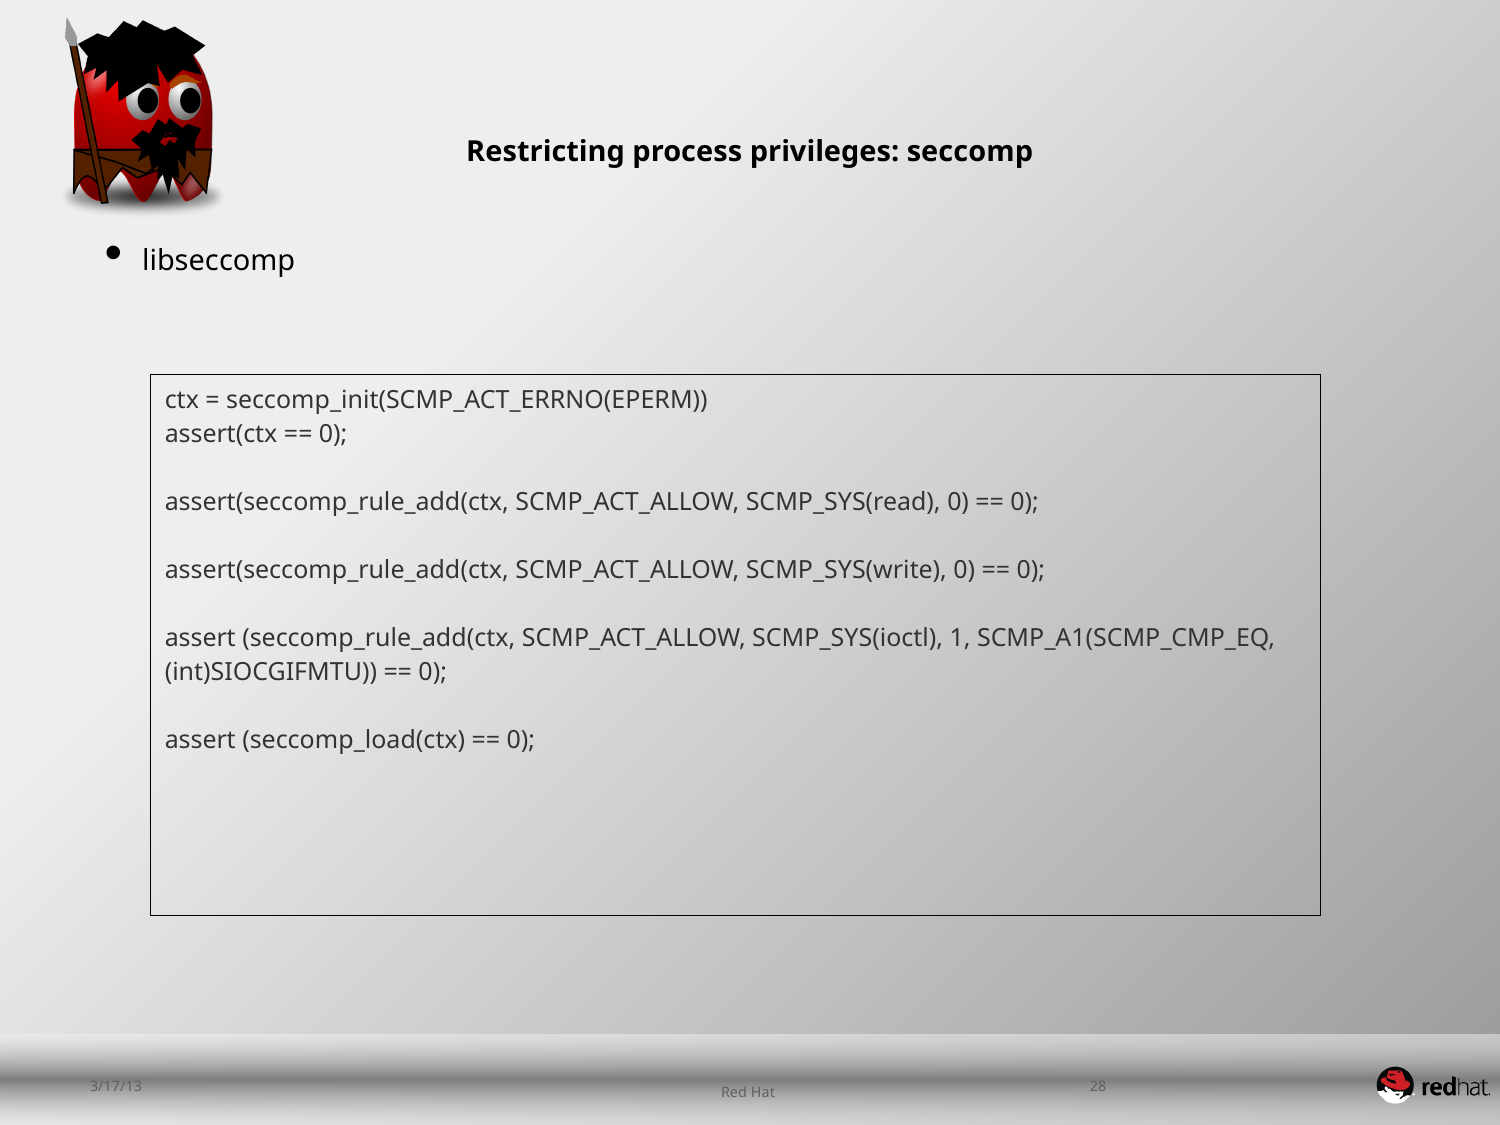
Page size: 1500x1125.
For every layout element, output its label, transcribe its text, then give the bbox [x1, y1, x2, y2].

title Restricting process privileges: seccomp [226, 22, 1426, 188]
picture [1364, 1057, 1500, 1110]
slide_number <number> [1074, 1051, 1337, 1112]
text_box ctx = seccomp_init(SCMP_ACT_ERRNO(EPERM)) assert(ctx == 0); assert(seccomp_rule_add(ctx, SCMP_ACT_ALLOW, SCMP_SYS(read), 0) == 0); assert(seccomp_rule_add(ctx, SCMP_ACT_ALLOW, SCMP_SYS(write), 0) == 0); assert (seccomp_rule_add(ctx, SCMP_ACT_ALLOW, SCMP_SYS(ioctl), 1, SCMP_A1(SCMP_CMP_EQ, (int)SIOCGIFMTU)) == 0); assert (seccomp_load(ctx) == 0); [150, 374, 1321, 916]
footer Red Hat [300, 1065, 1200, 1110]
list libseccomp [74, 209, 1425, 1012]
picture [60, 14, 226, 219]
slide_number 3/17/13 [75, 1051, 425, 1112]
